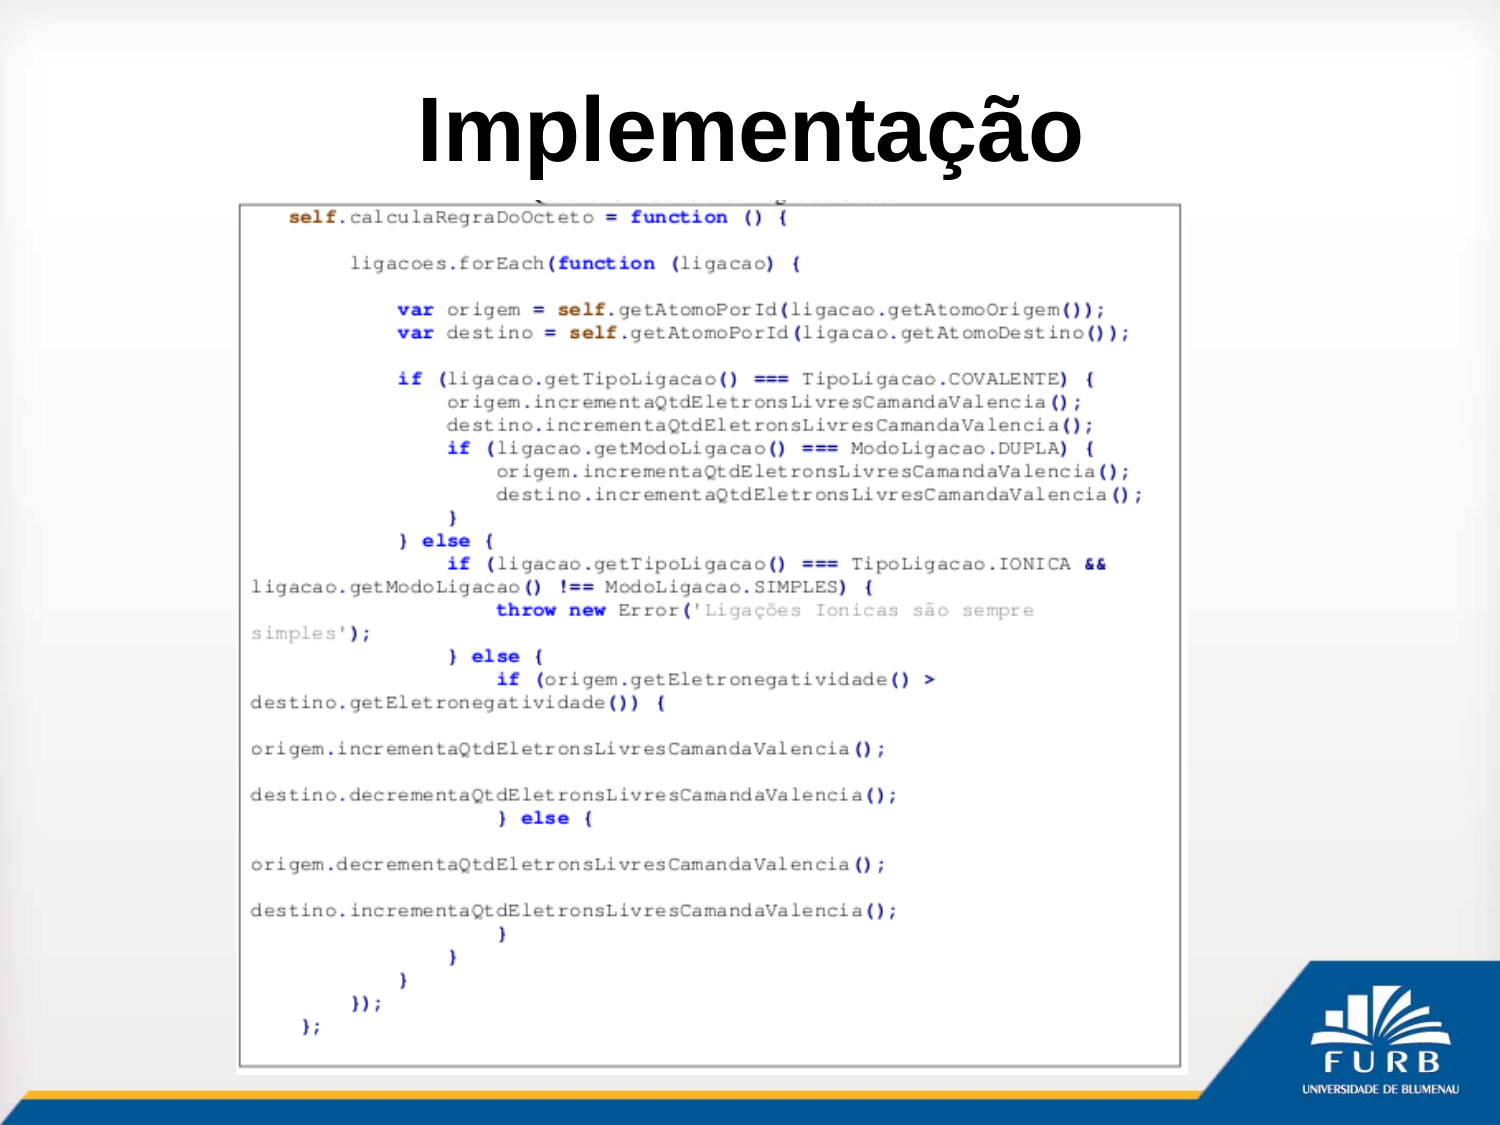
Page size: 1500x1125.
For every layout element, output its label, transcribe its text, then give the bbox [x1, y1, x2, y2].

picture [0, 0, 1500, 1125]
text_box Implementação [76, 30, 1427, 219]
